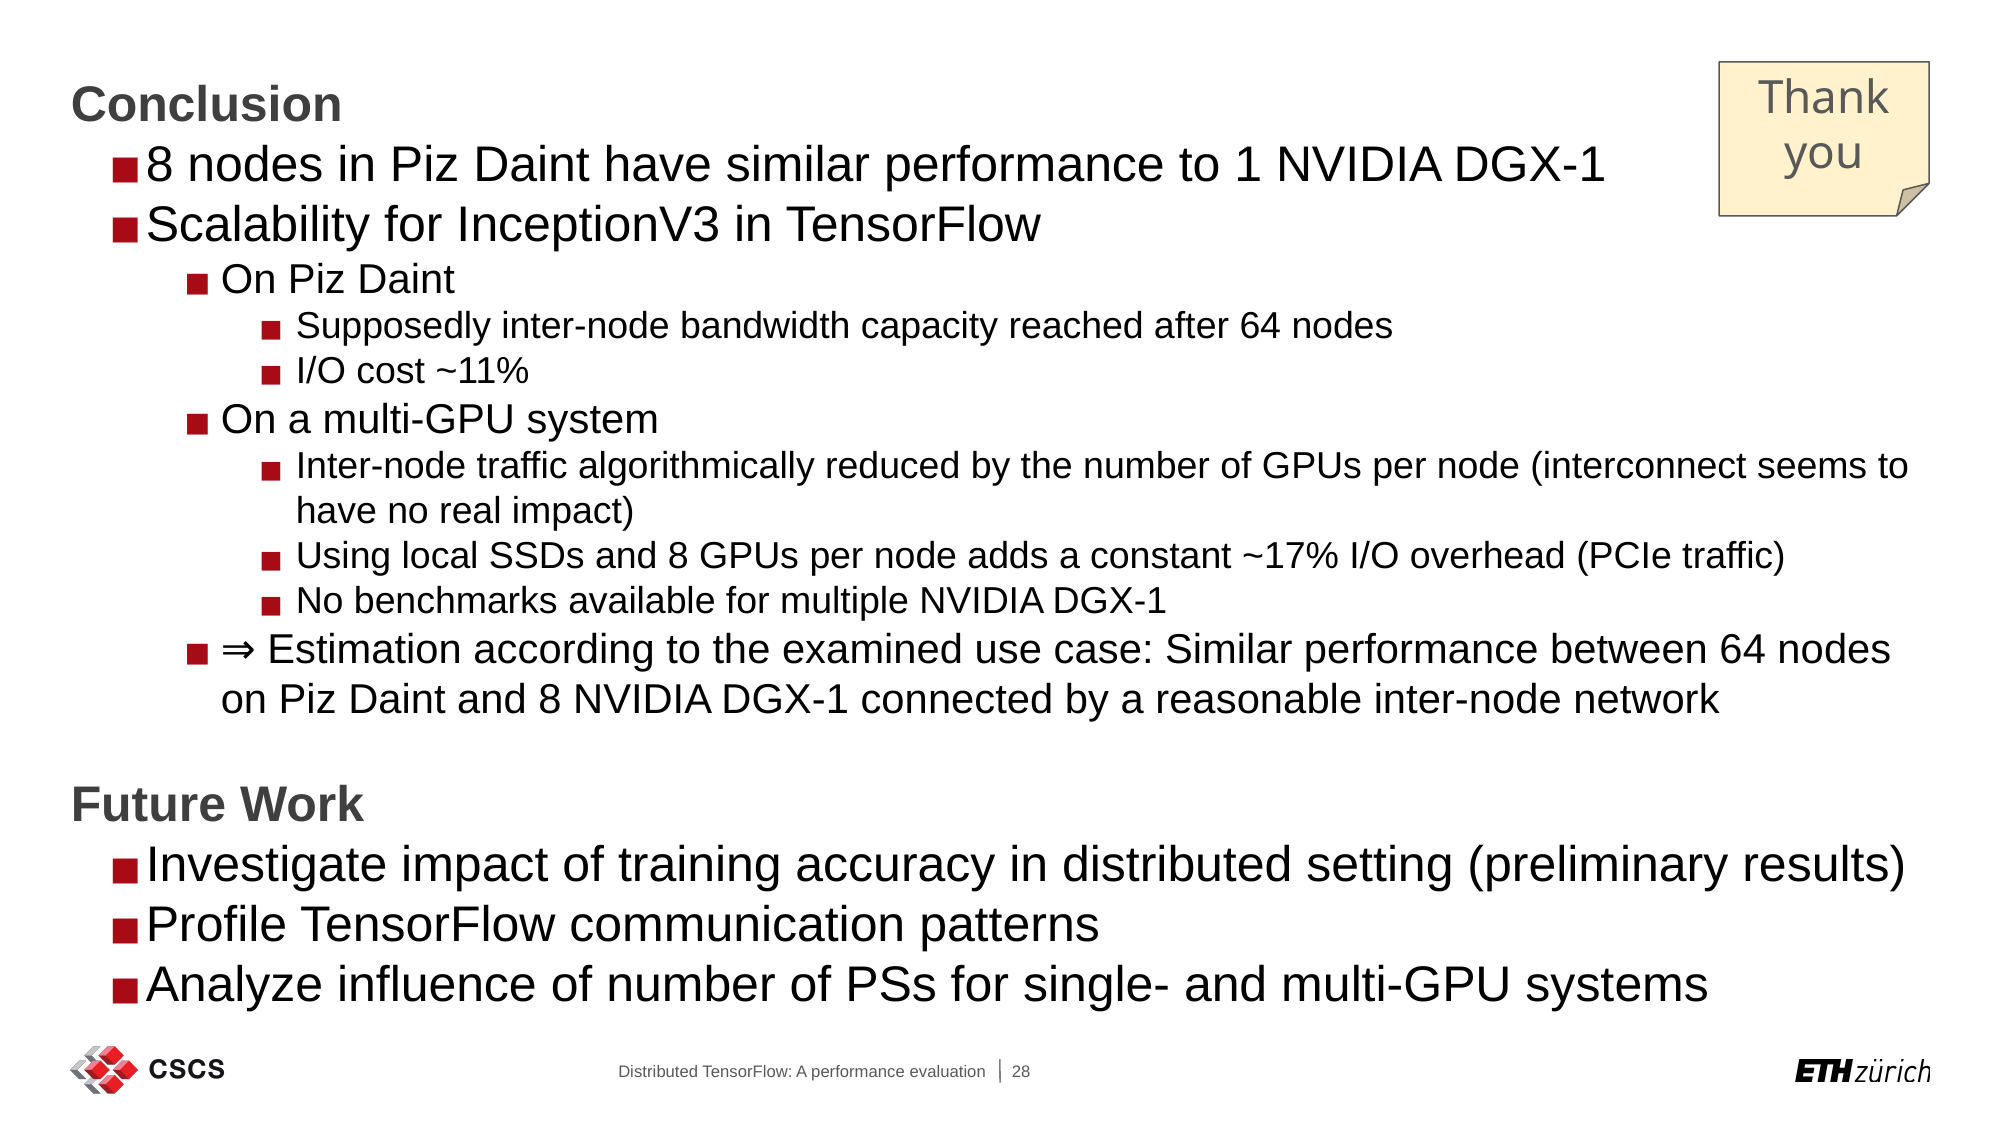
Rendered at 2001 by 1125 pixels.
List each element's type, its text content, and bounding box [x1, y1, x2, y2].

picture [1795, 1059, 1930, 1082]
slide_number <number> [999, 1059, 1063, 1083]
list Conclusion 8 nodes in Piz Daint have similar performance to 1 NVIDIA DGX-1 Scalability for InceptionV3 in TensorFlow On Piz Daint Supposedly inter-node bandwidth capacity reached after 64 nodes I/O cost ~11% On a multi-GPU system Inter-node traffic algorithmically reduced by the number of GPUs per node (interconnect seems to have no real impact) Using local SSDs and 8 GPUs per node adds a constant ~17% I/O overhead (PCIe traffic) No benchmarks available for multiple NVIDIA DGX-1 ⇒ Estimation according to the examined use case: Similar performance between 64 nodes on Piz Daint and 8 NVIDIA DGX-1 connected by a reasonable inter-node network Future Work Investigate impact of training accuracy in distributed setting (preliminary results) Profile TensorFlow communication patterns Analyze influence of number of PSs for single- and multi-GPU systems [70, 61, 1930, 1014]
text_box Thank you [1719, 61, 1930, 216]
footer Distributed TensorFlow: A performance evaluation [322, 1059, 998, 1083]
picture [57, 1033, 236, 1106]
